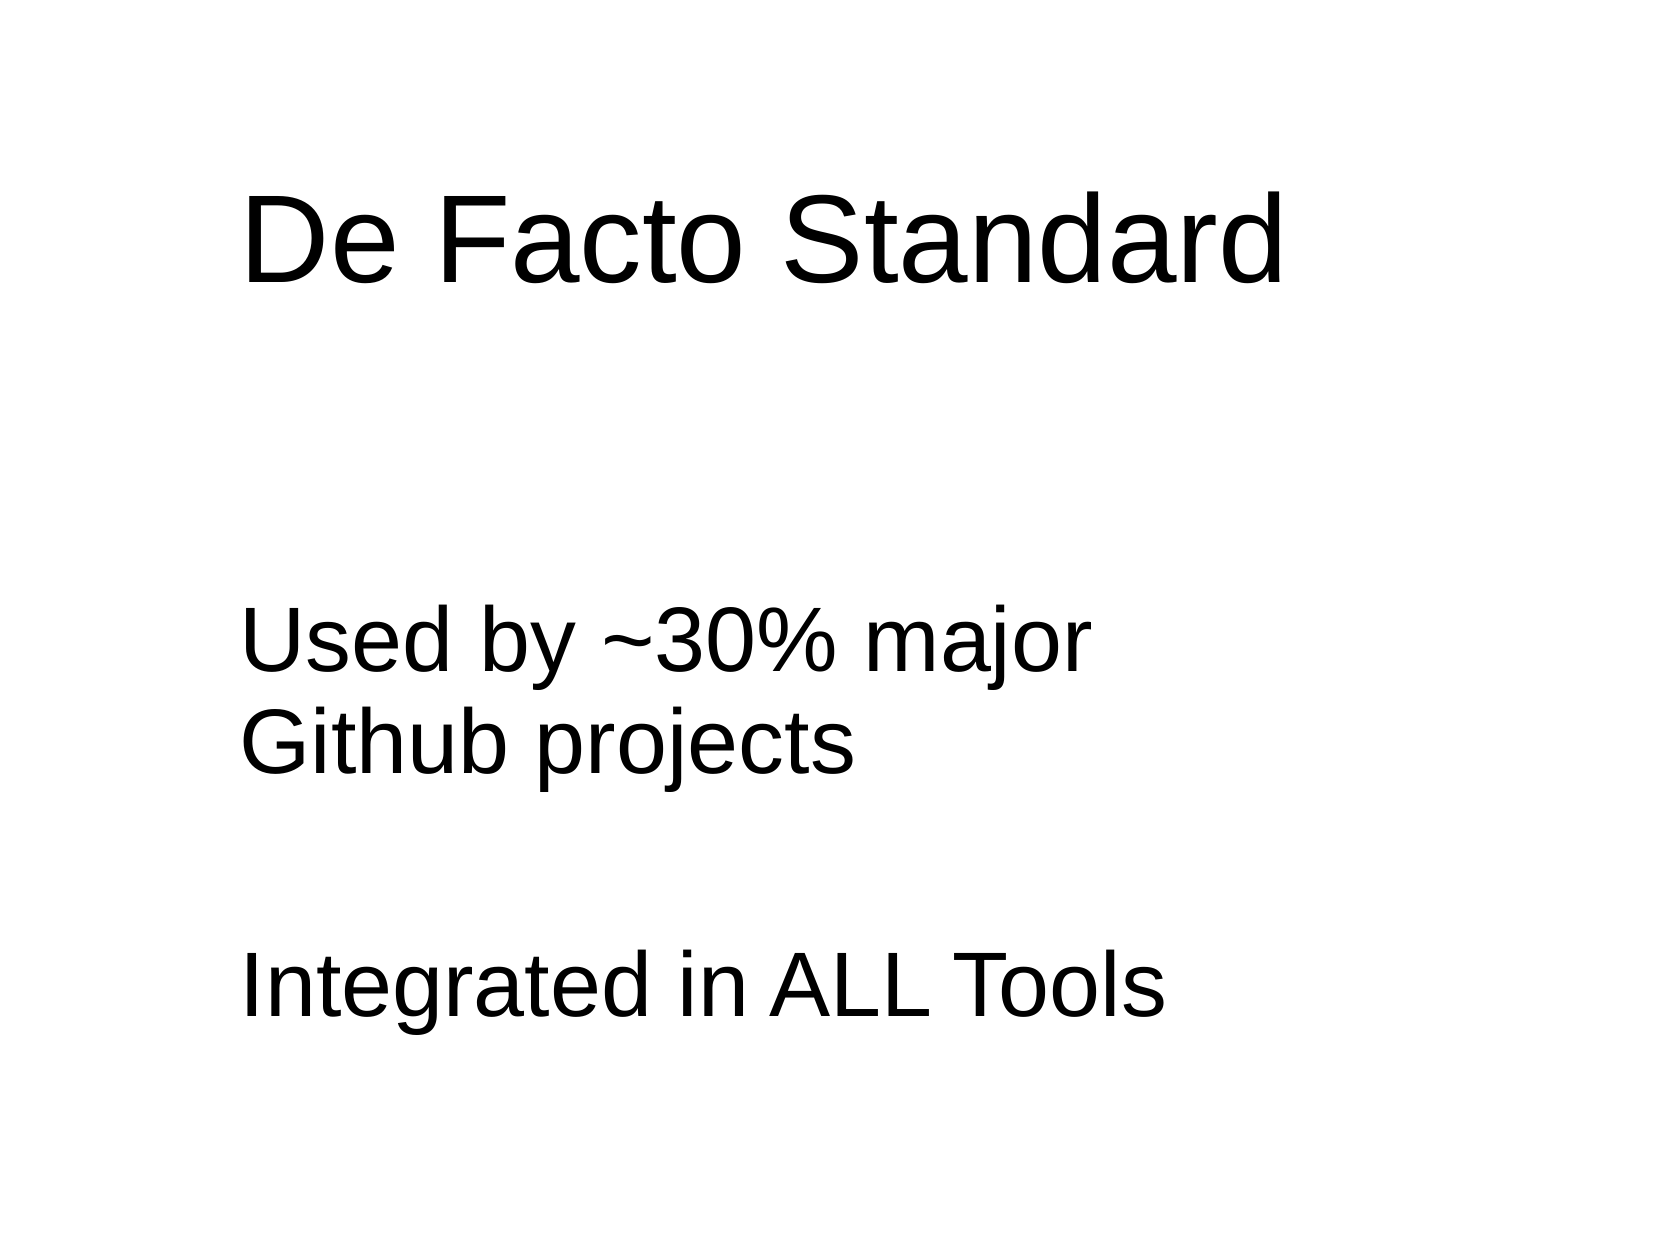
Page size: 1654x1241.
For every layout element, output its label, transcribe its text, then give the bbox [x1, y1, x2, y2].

text_box De Facto Standard Used by ~30% major Github projects Integrated in ALL Tools [225, 161, 1304, 1044]
